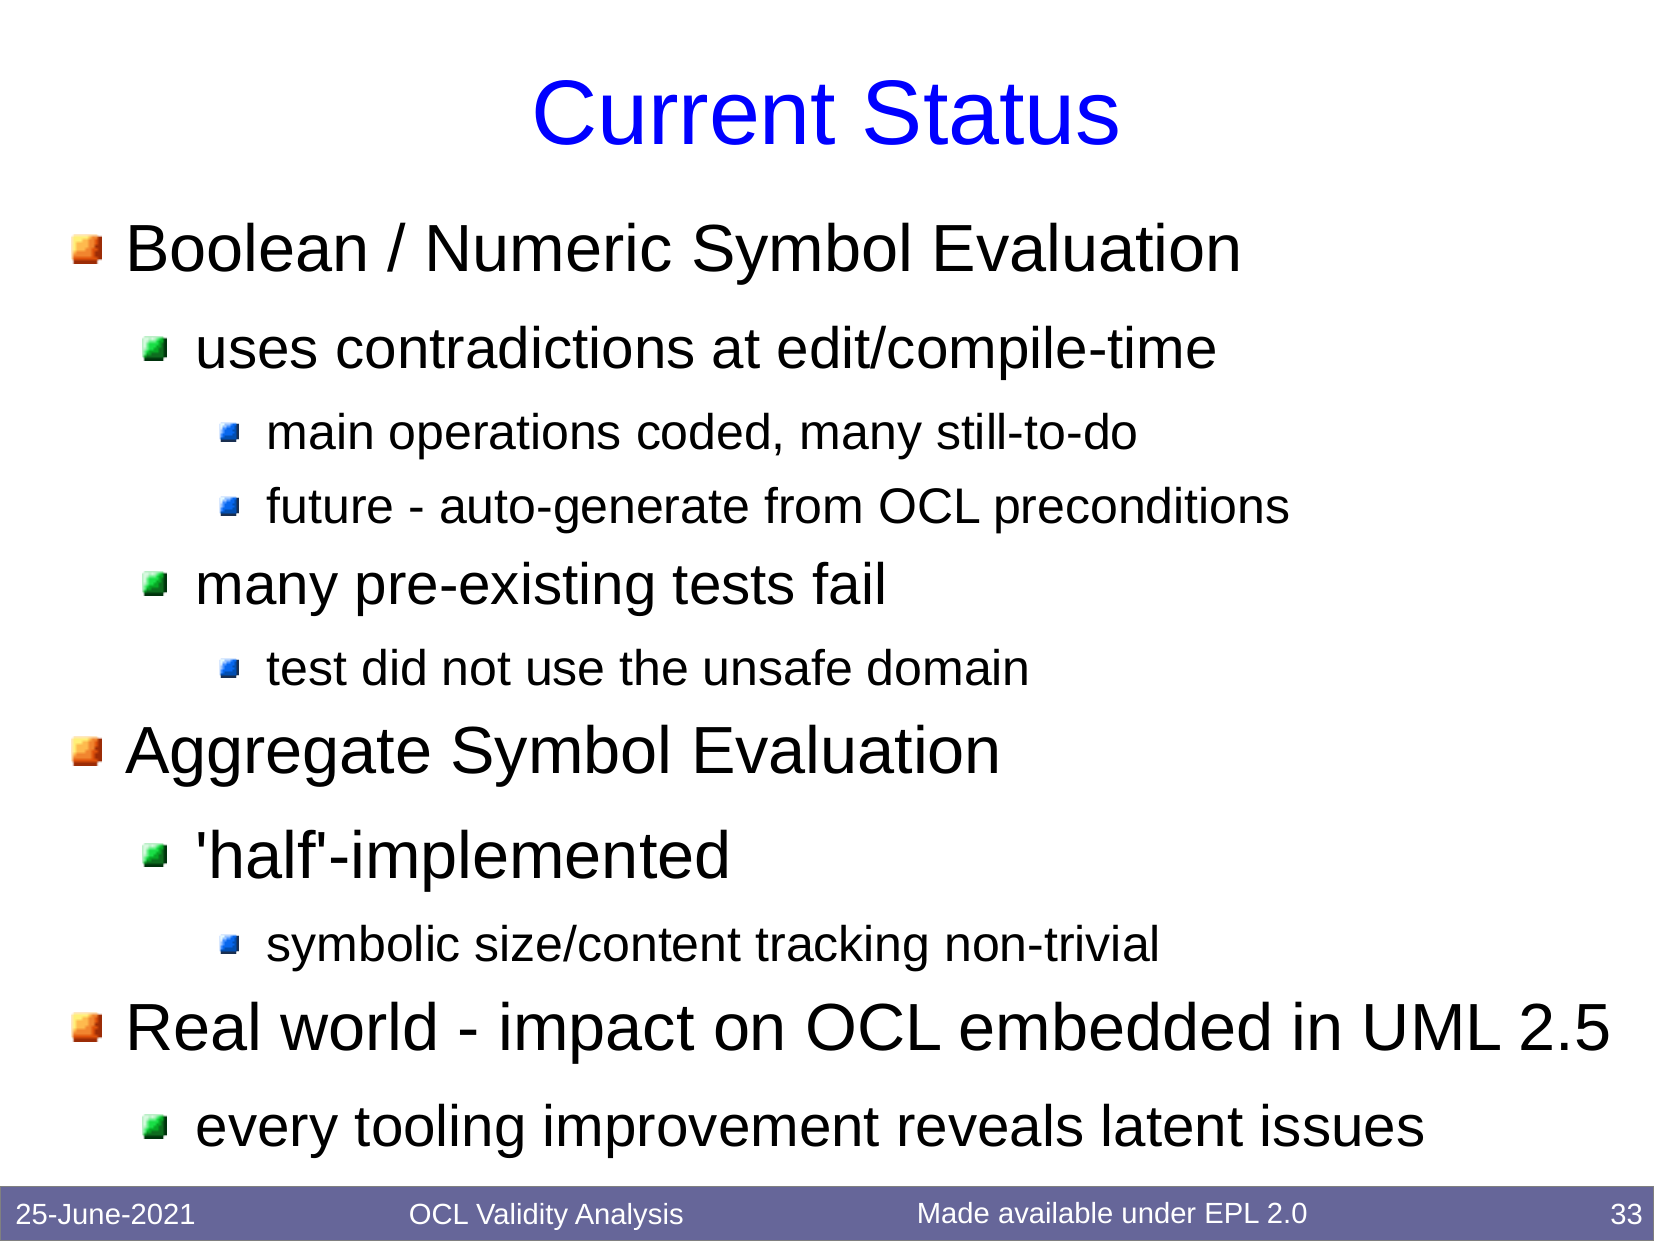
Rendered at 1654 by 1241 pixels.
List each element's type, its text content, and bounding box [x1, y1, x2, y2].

list Boolean / Numeric Symbol Evaluation uses contradictions at edit/compile-time main operations coded, many still-to-do future - auto-generate from OCL preconditions many pre-existing tests fail test did not use the unsafe domain Aggregate Symbol Evaluation 'half'-implemented symbolic size/content tracking non-trivial Real world - impact on OCL embedded in UML 2.5 every tooling improvement reveals latent issues [54, 211, 1617, 1159]
title Current Status [82, 49, 1571, 178]
